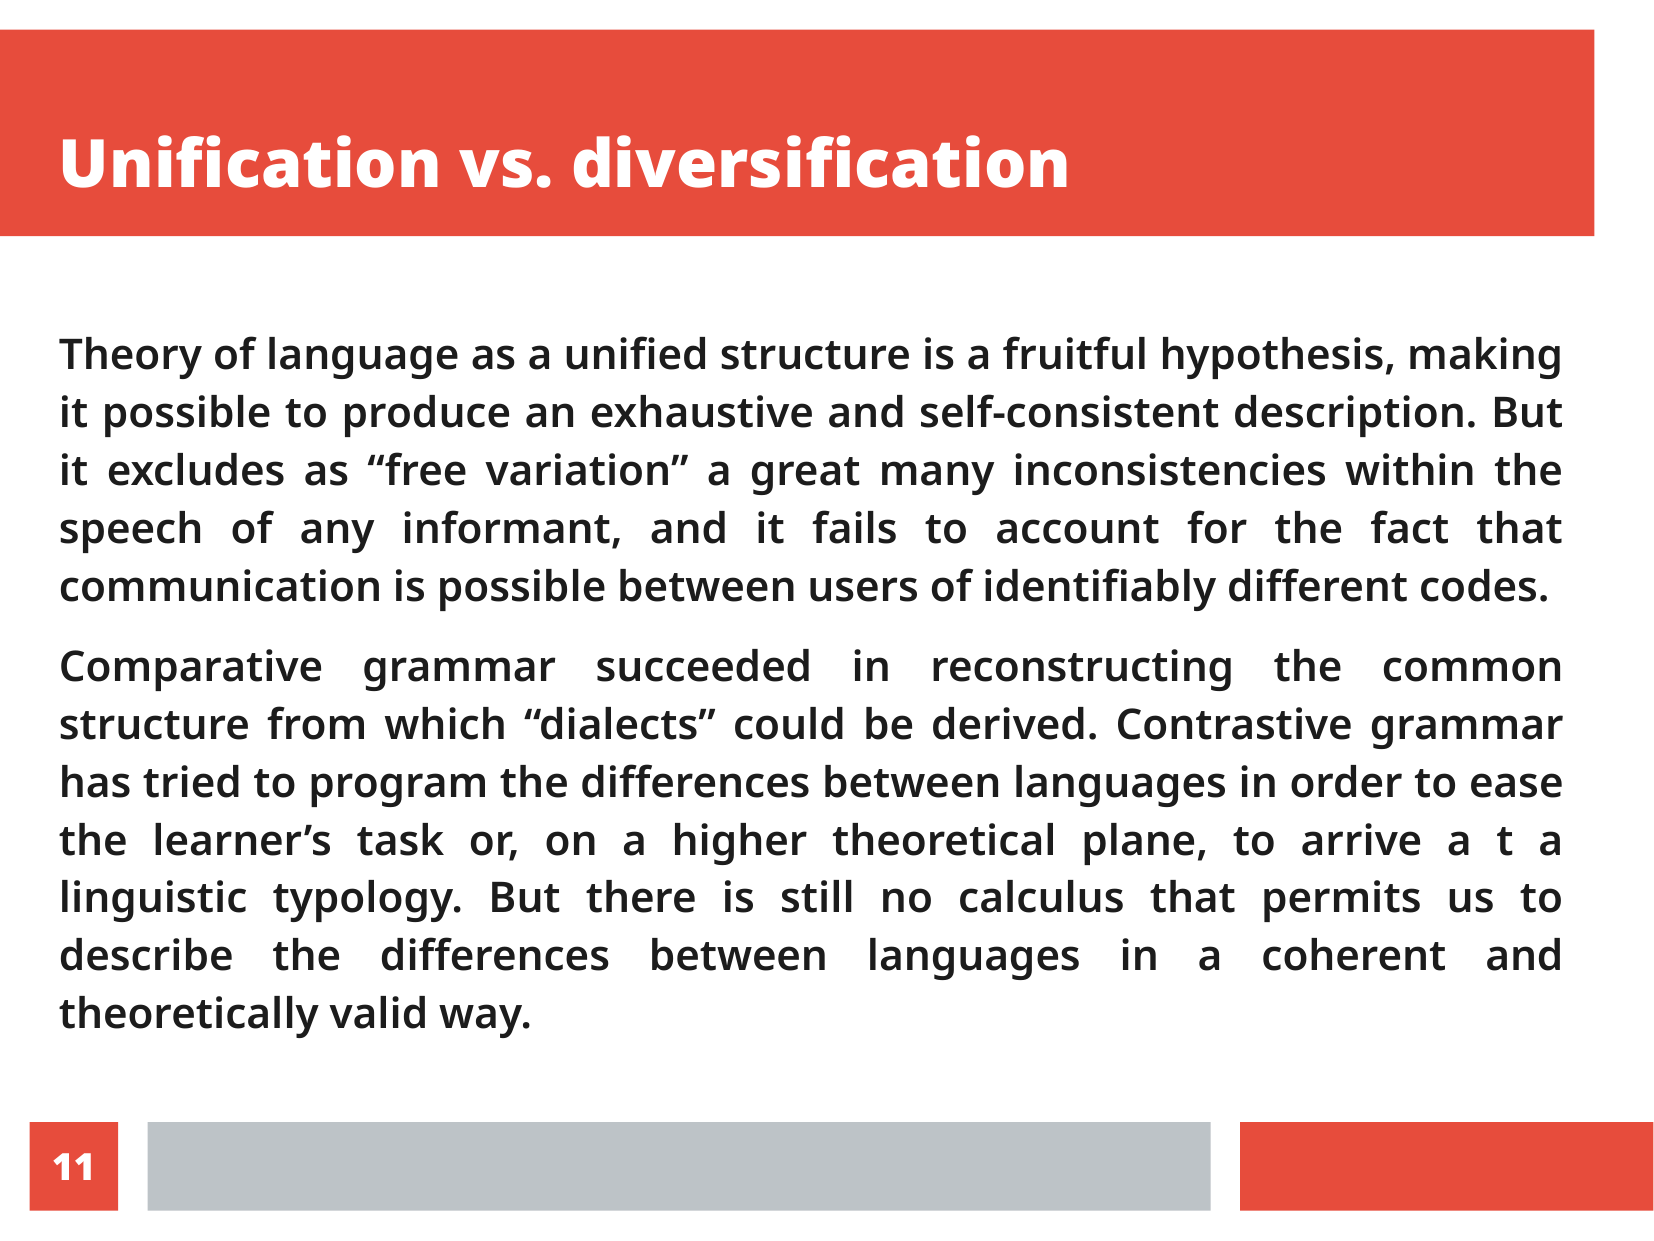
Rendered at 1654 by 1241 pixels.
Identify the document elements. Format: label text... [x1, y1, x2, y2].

list Theory of language as a unified structure is a fruitful hypothesis, making it possible to produce an exhaustive and self-consistent description. But it excludes as “free variation” a great many inconsistencies within the speech of any informant, and it fails to account for the fact that communication is possible between users of identifiably different codes. Comparative grammar succeeded in reconstructing the common structure from which “dialects” could be derived. Contrastive grammar has tried to program the differences between languages in order to ease the learner’s task or, on a higher theoretical plane, to arrive a t a linguistic typology. But there is still no calculus that permits us to describe the differences between languages in a coherent and theoretically valid way. [59, 324, 1565, 1093]
title Unification vs. diversification [59, 59, 1595, 207]
